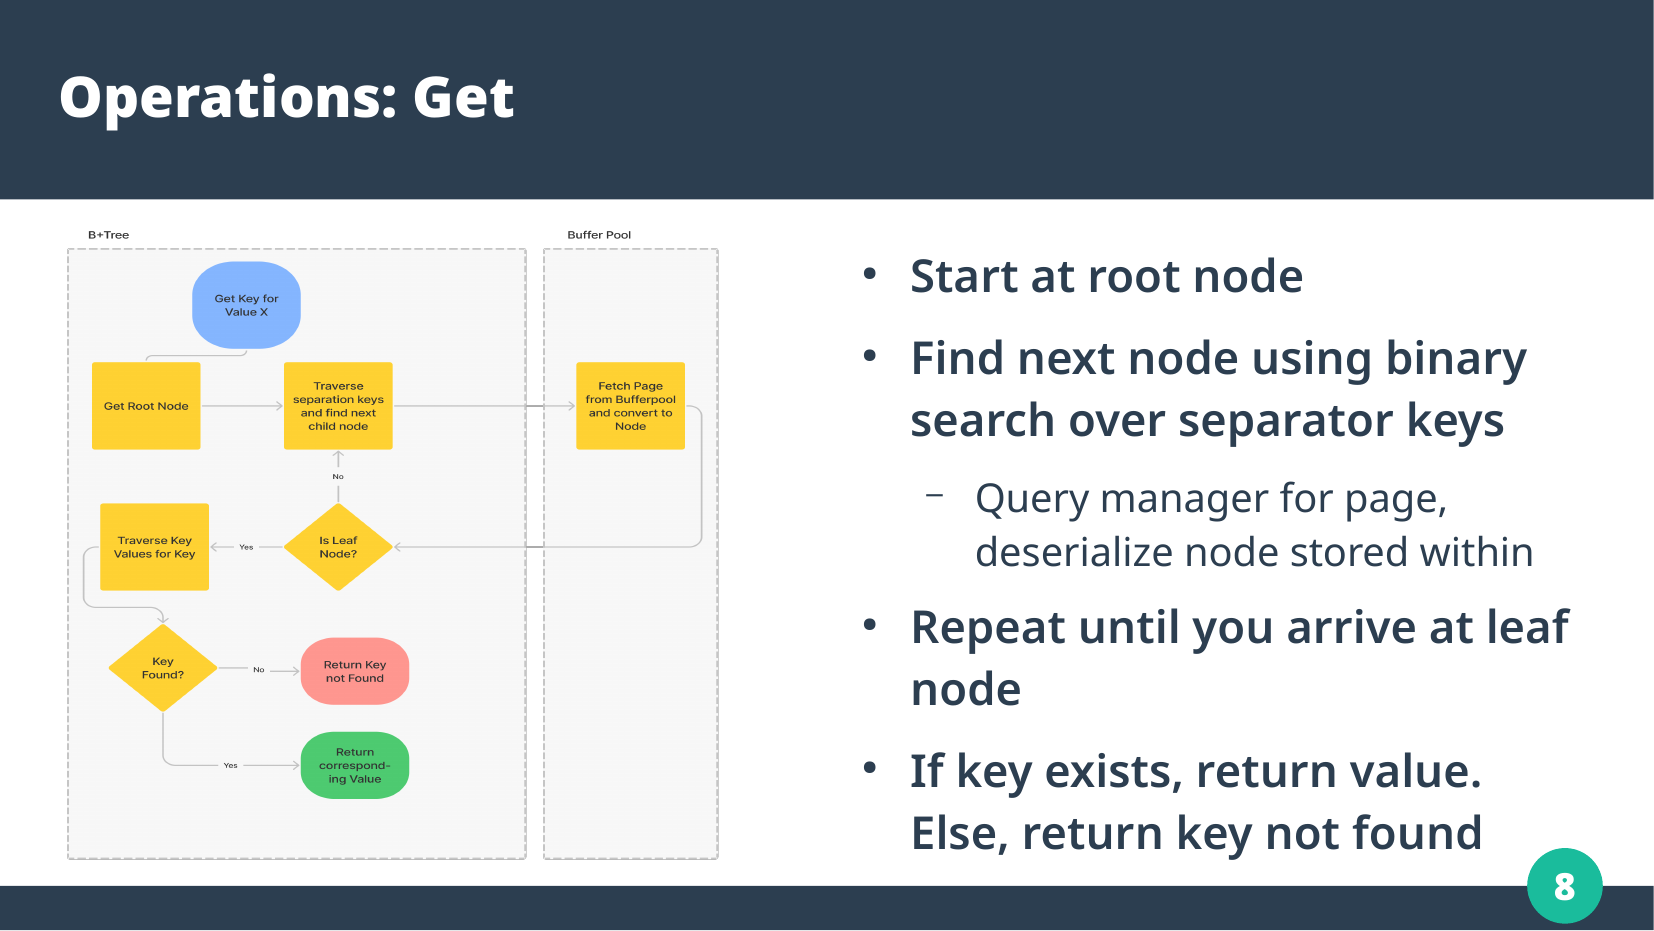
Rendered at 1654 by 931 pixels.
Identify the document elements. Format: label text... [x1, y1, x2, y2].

list Start at root node Find next node using binary search over separator keys Query manager for page, deserialize node stored within Repeat until you arrive at leaf node If key exists, return value. Else, return key not found [845, 243, 1596, 864]
picture [0, 177, 785, 913]
title Operations: Get [59, 37, 1595, 155]
